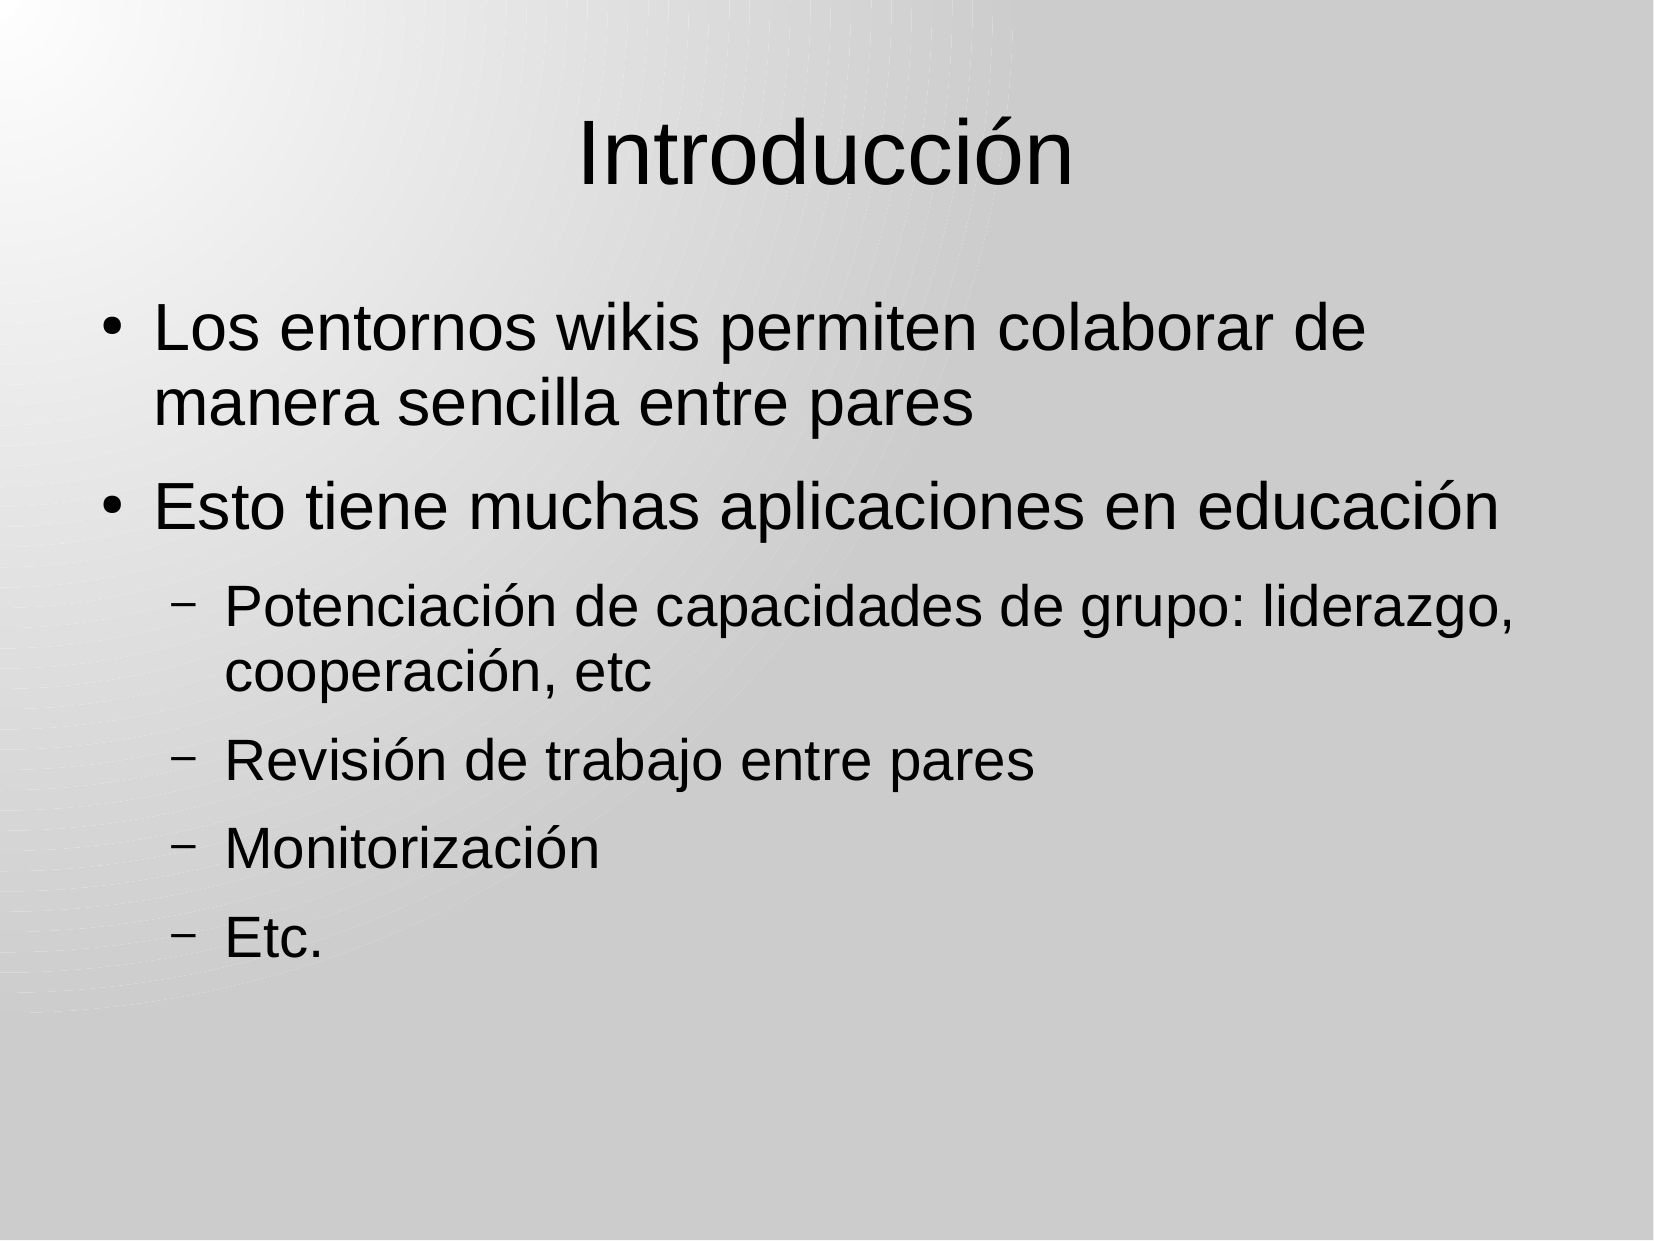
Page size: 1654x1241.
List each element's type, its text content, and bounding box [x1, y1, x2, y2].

title Introducción [82, 49, 1571, 257]
list Los entornos wikis permiten colaborar de manera sencilla entre pares Esto tiene muchas aplicaciones en educación Potenciación de capacidades de grupo: liderazgo, cooperación, etc Revisión de trabajo entre pares Monitorización Etc. [82, 290, 1538, 1109]
